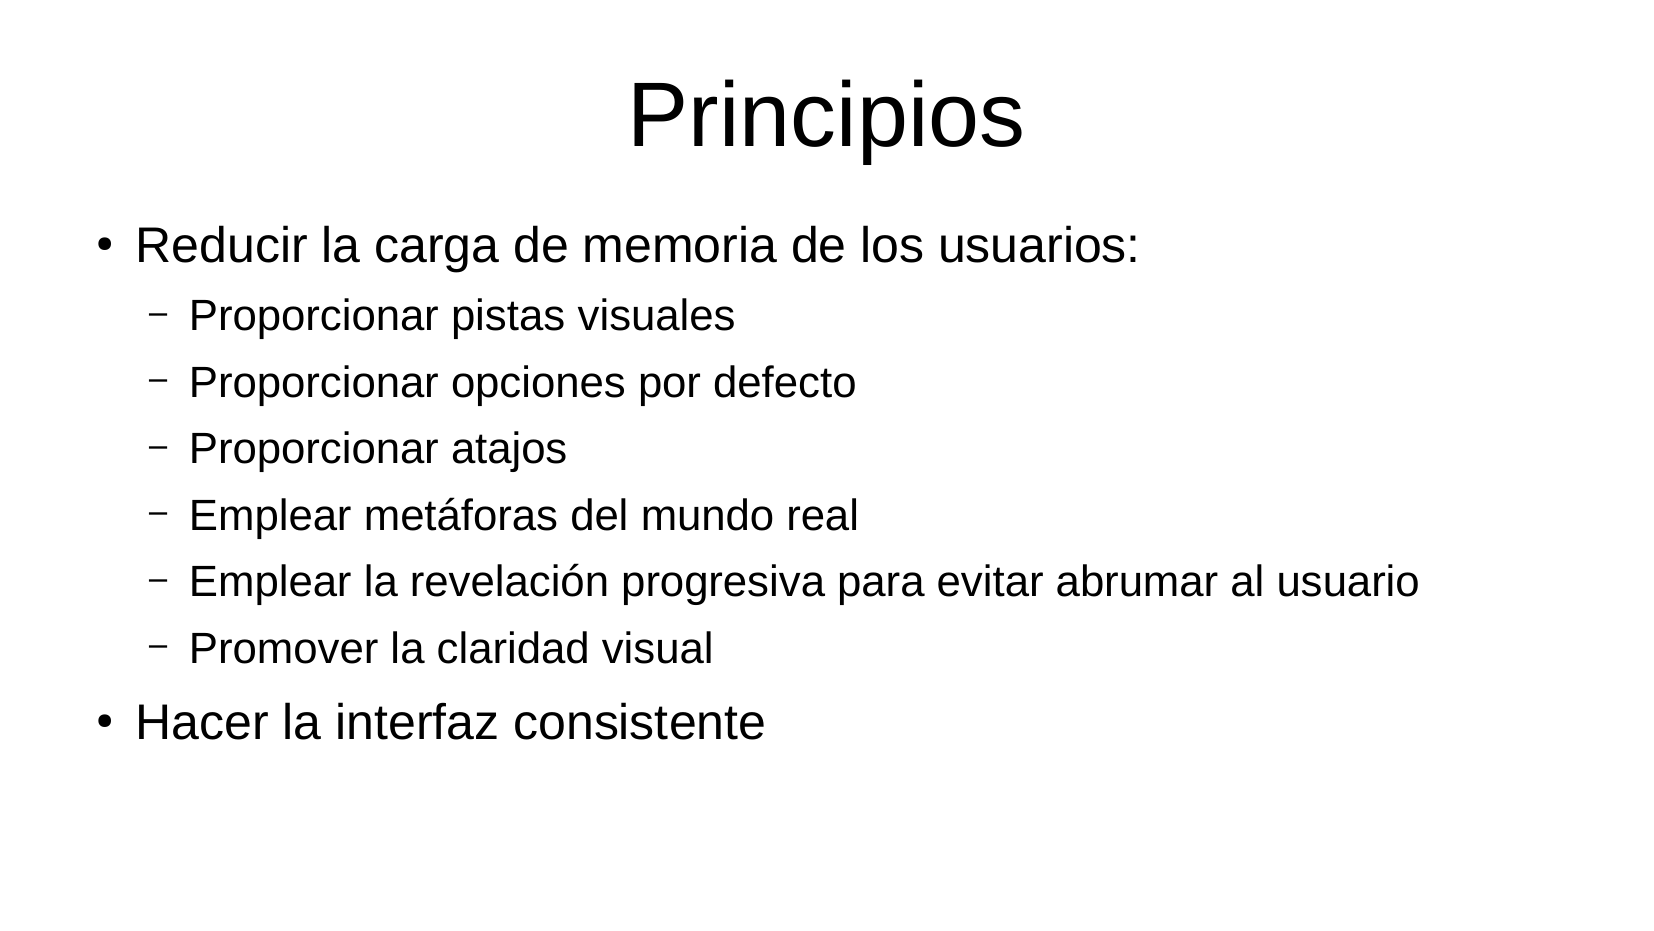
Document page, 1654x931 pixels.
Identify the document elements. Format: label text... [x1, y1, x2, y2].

title Principios [82, 37, 1571, 193]
list Reducir la carga de memoria de los usuarios: Proporcionar pistas visuales Proporcionar opciones por defecto Proporcionar atajos Emplear metáforas del mundo real Emplear la revelación progresiva para evitar abrumar al usuario Promover la claridad visual Hacer la interfaz consistente [82, 217, 1571, 758]
